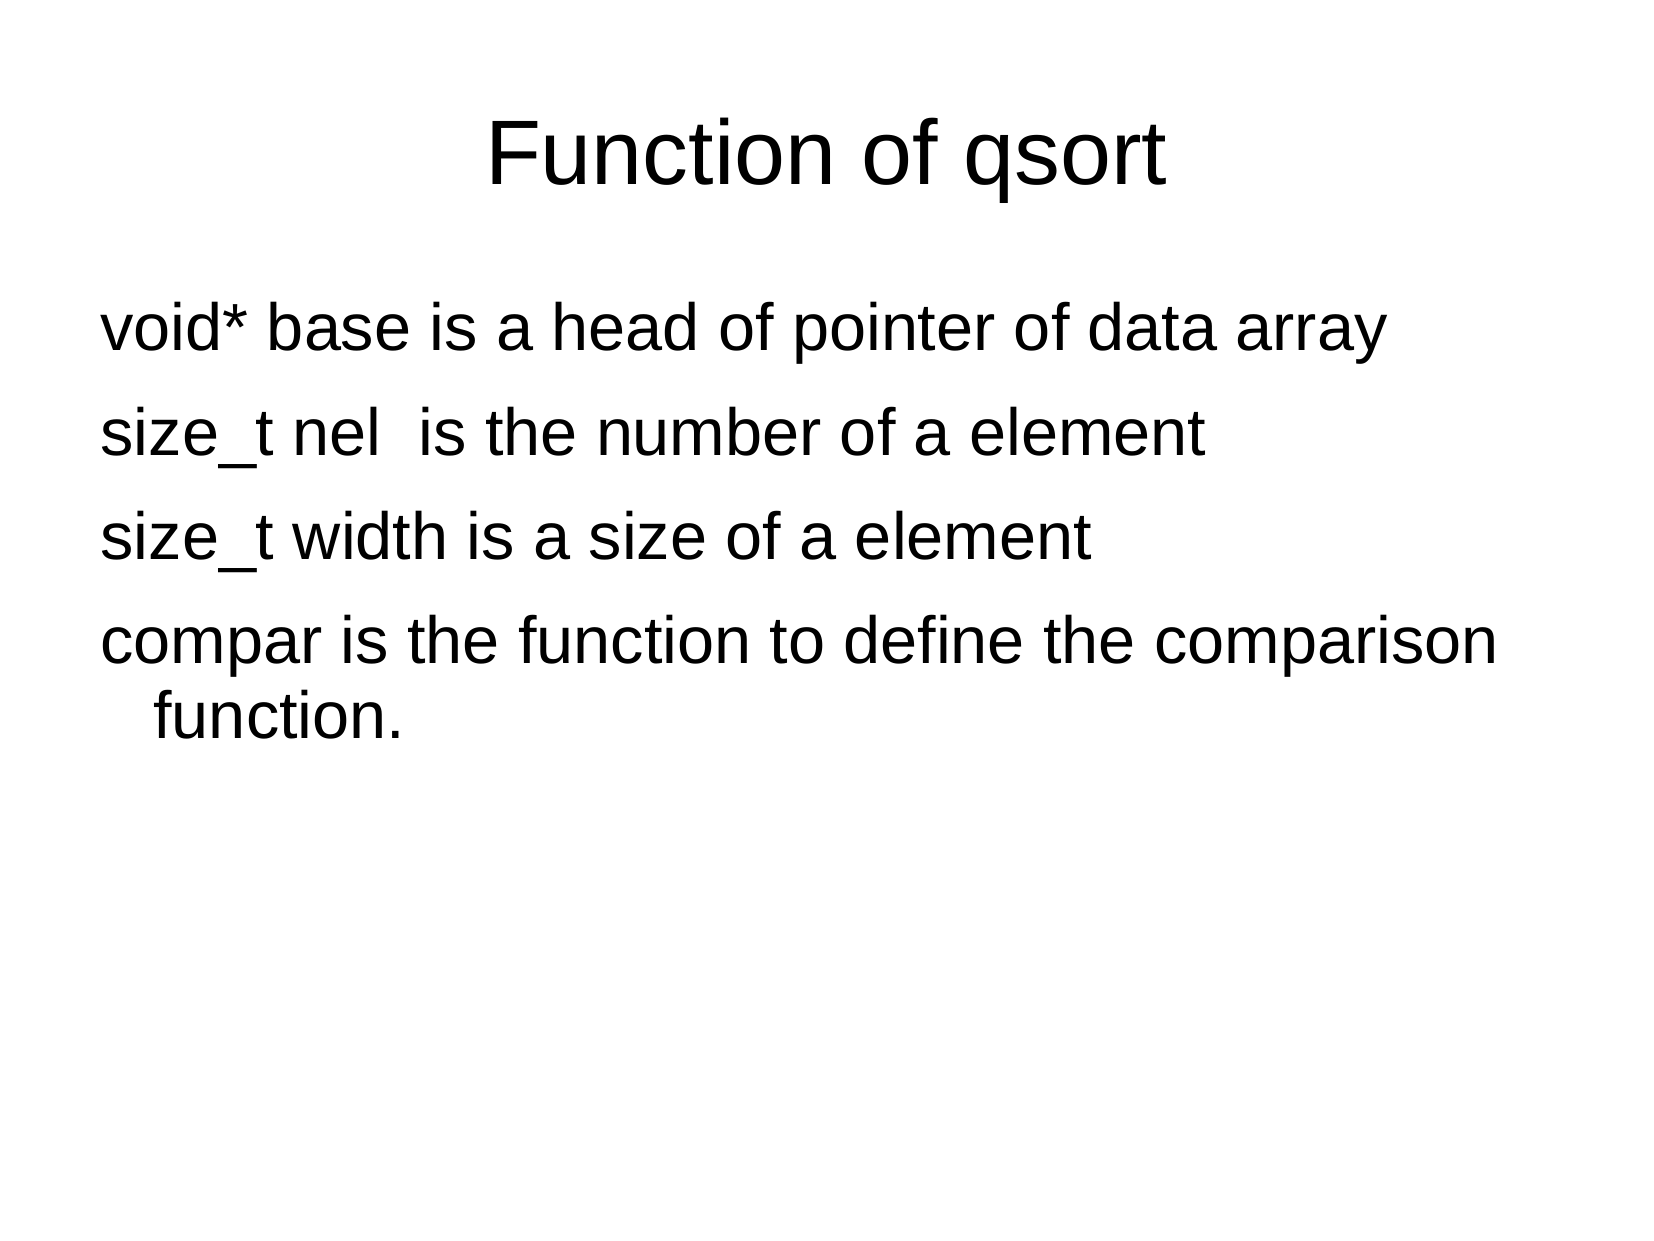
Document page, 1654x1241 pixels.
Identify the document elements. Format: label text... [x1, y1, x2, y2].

list void* base is a head of pointer of data array size_t nel is the number of a element size_t width is a size of a element compar is the function to define the comparison function. [82, 290, 1571, 1094]
title Function of qsort [82, 56, 1571, 250]
